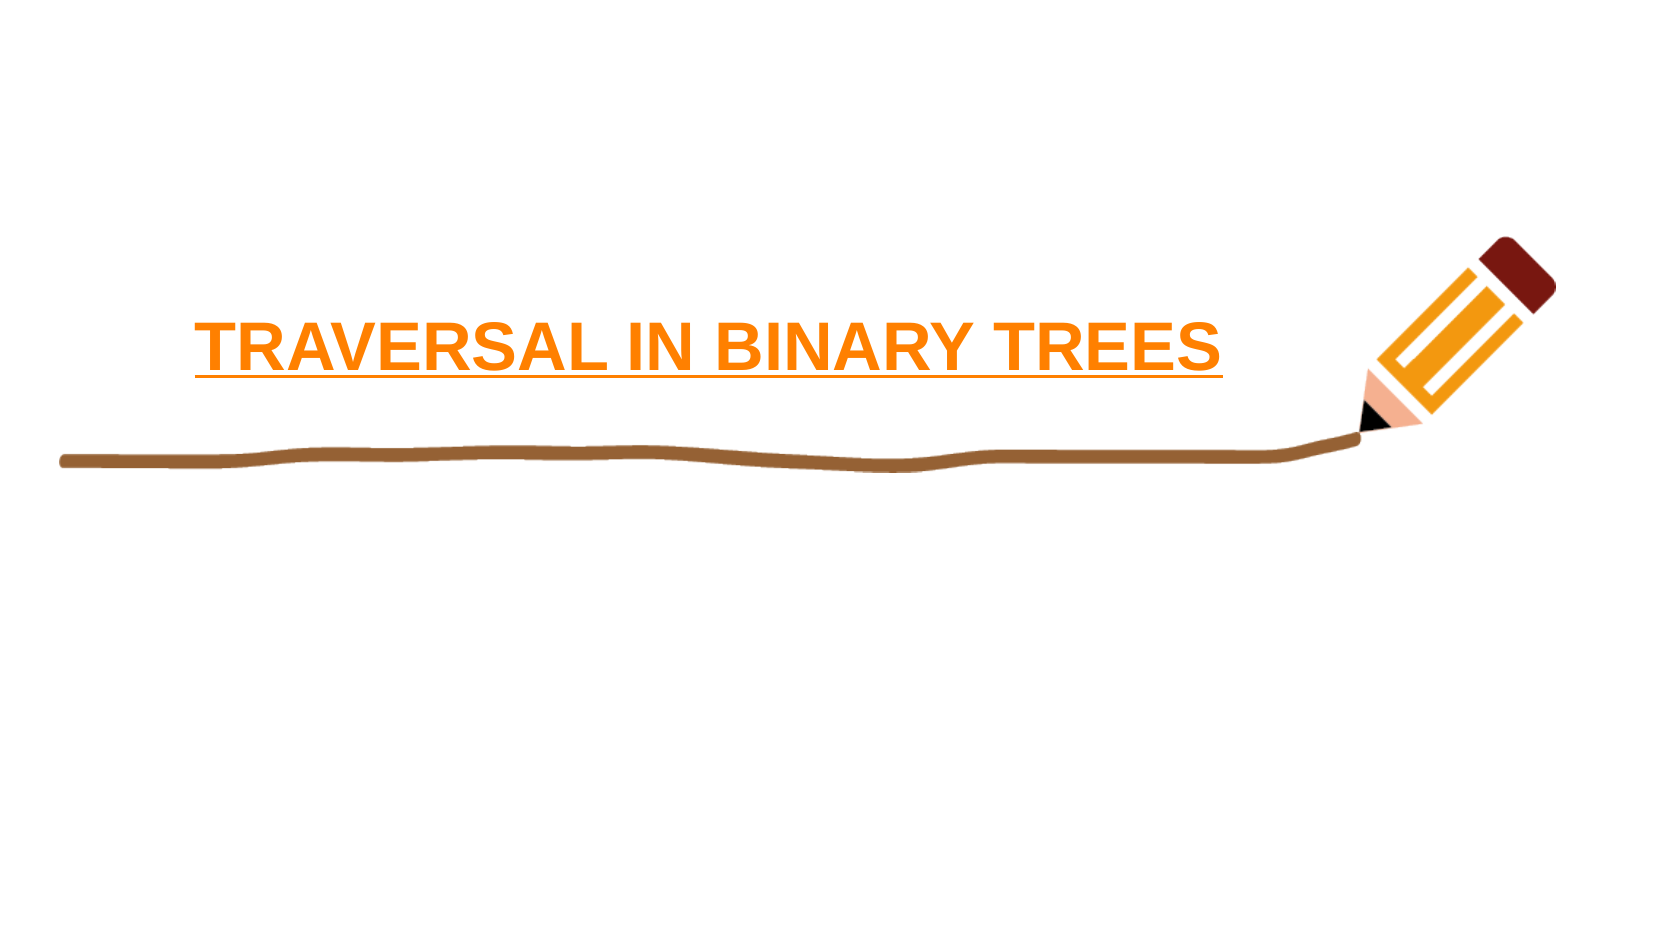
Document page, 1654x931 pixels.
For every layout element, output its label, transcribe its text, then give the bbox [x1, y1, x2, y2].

title TRAVERSAL IN BINARY TREES [88, 265, 1329, 429]
picture [59, 236, 1556, 473]
